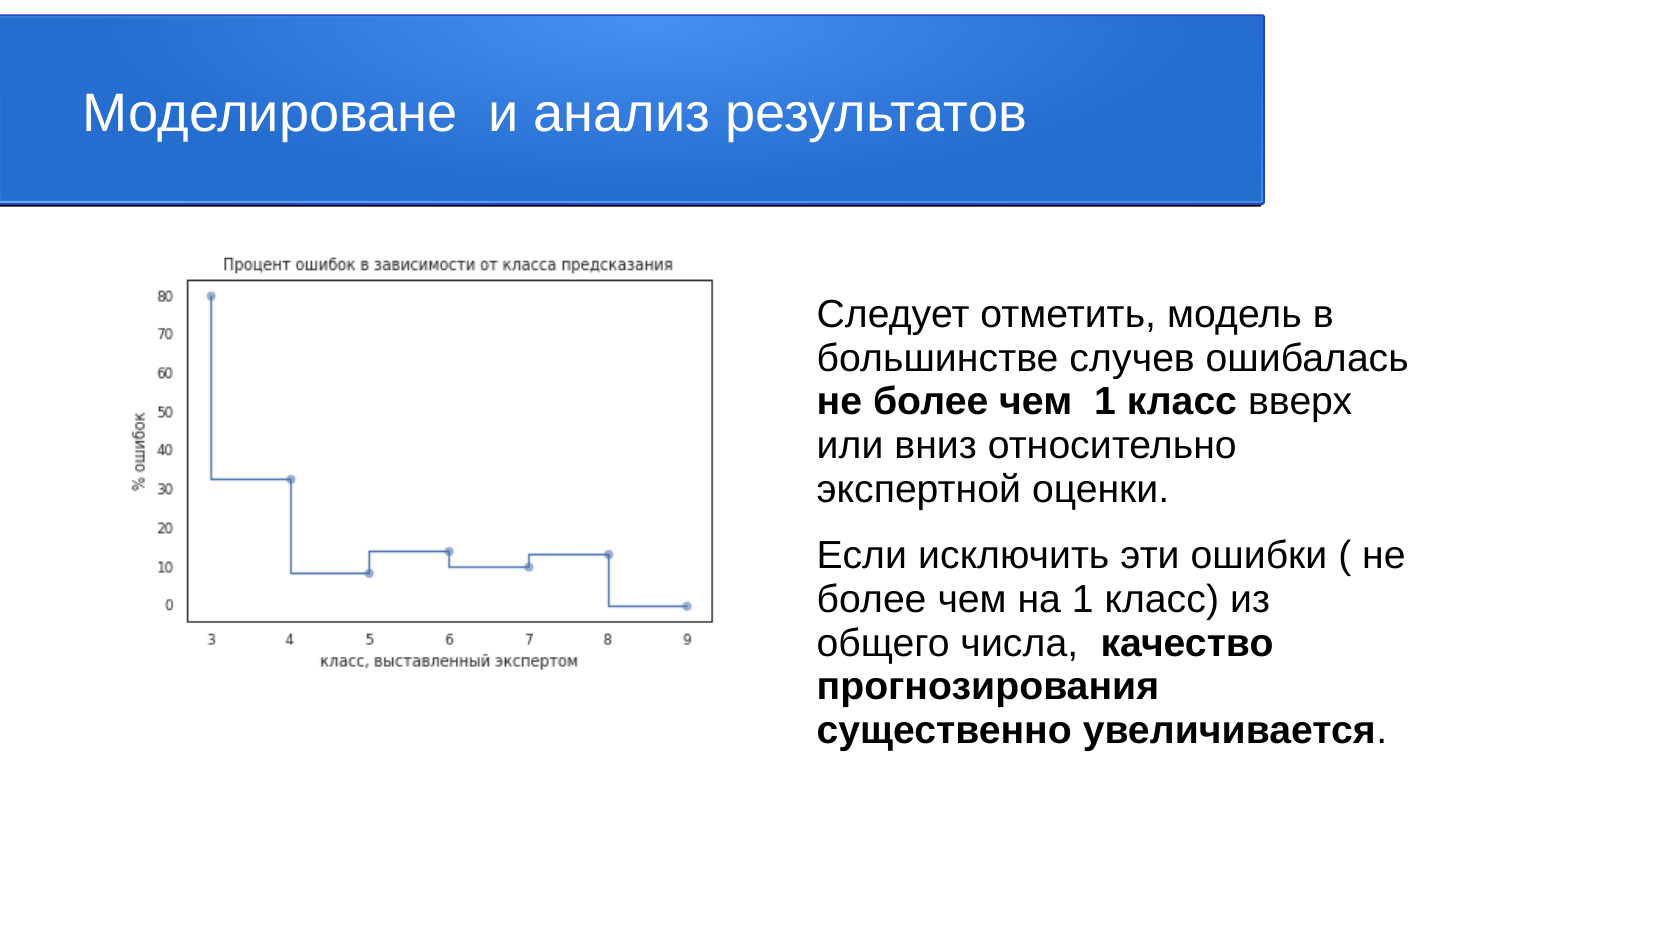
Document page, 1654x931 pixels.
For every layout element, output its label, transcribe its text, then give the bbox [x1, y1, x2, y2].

list Следует отметить, модель в большинстве случев ошибалась не более чем 1 класс вверх или вниз относительно экспертной оценки. Если исключить эти ошибки ( не более чем на 1 класс) из общего числа, качество прогнозирования существенно увеличивается. [750, 225, 1411, 766]
picture [123, 247, 721, 681]
title Моделироване и анализ результатов [82, 35, 1235, 189]
